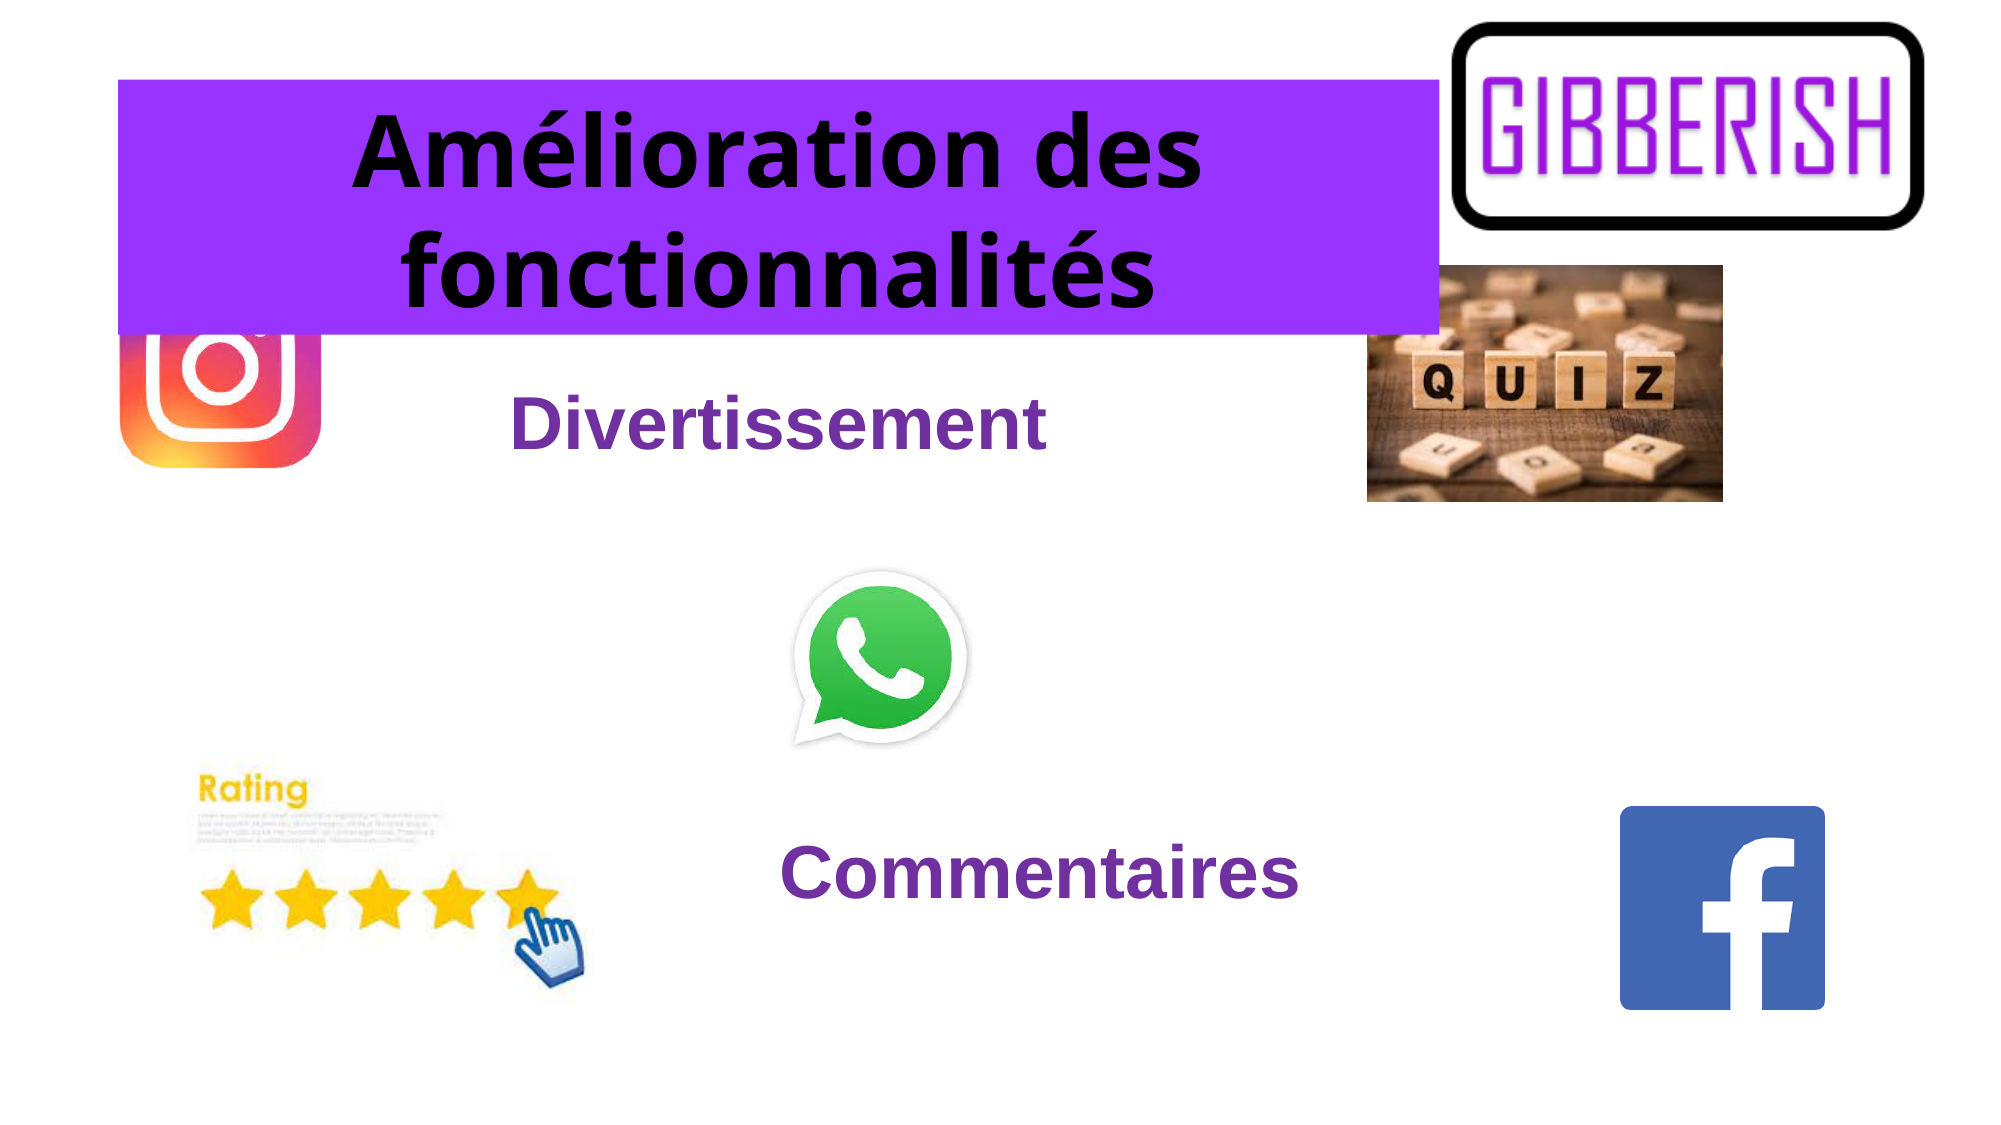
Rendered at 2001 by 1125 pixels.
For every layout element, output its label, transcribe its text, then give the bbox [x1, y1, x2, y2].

picture [1620, 806, 1825, 1010]
picture [175, 752, 595, 1047]
picture [118, 335, 322, 470]
picture [778, 556, 983, 762]
text_box Commentaires [713, 815, 1368, 922]
picture [1367, 265, 1723, 502]
picture [1438, 5, 1937, 248]
text_box Amélioration des fonctionnalités [118, 79, 1440, 216]
text_box Divertissement [470, 367, 1088, 474]
